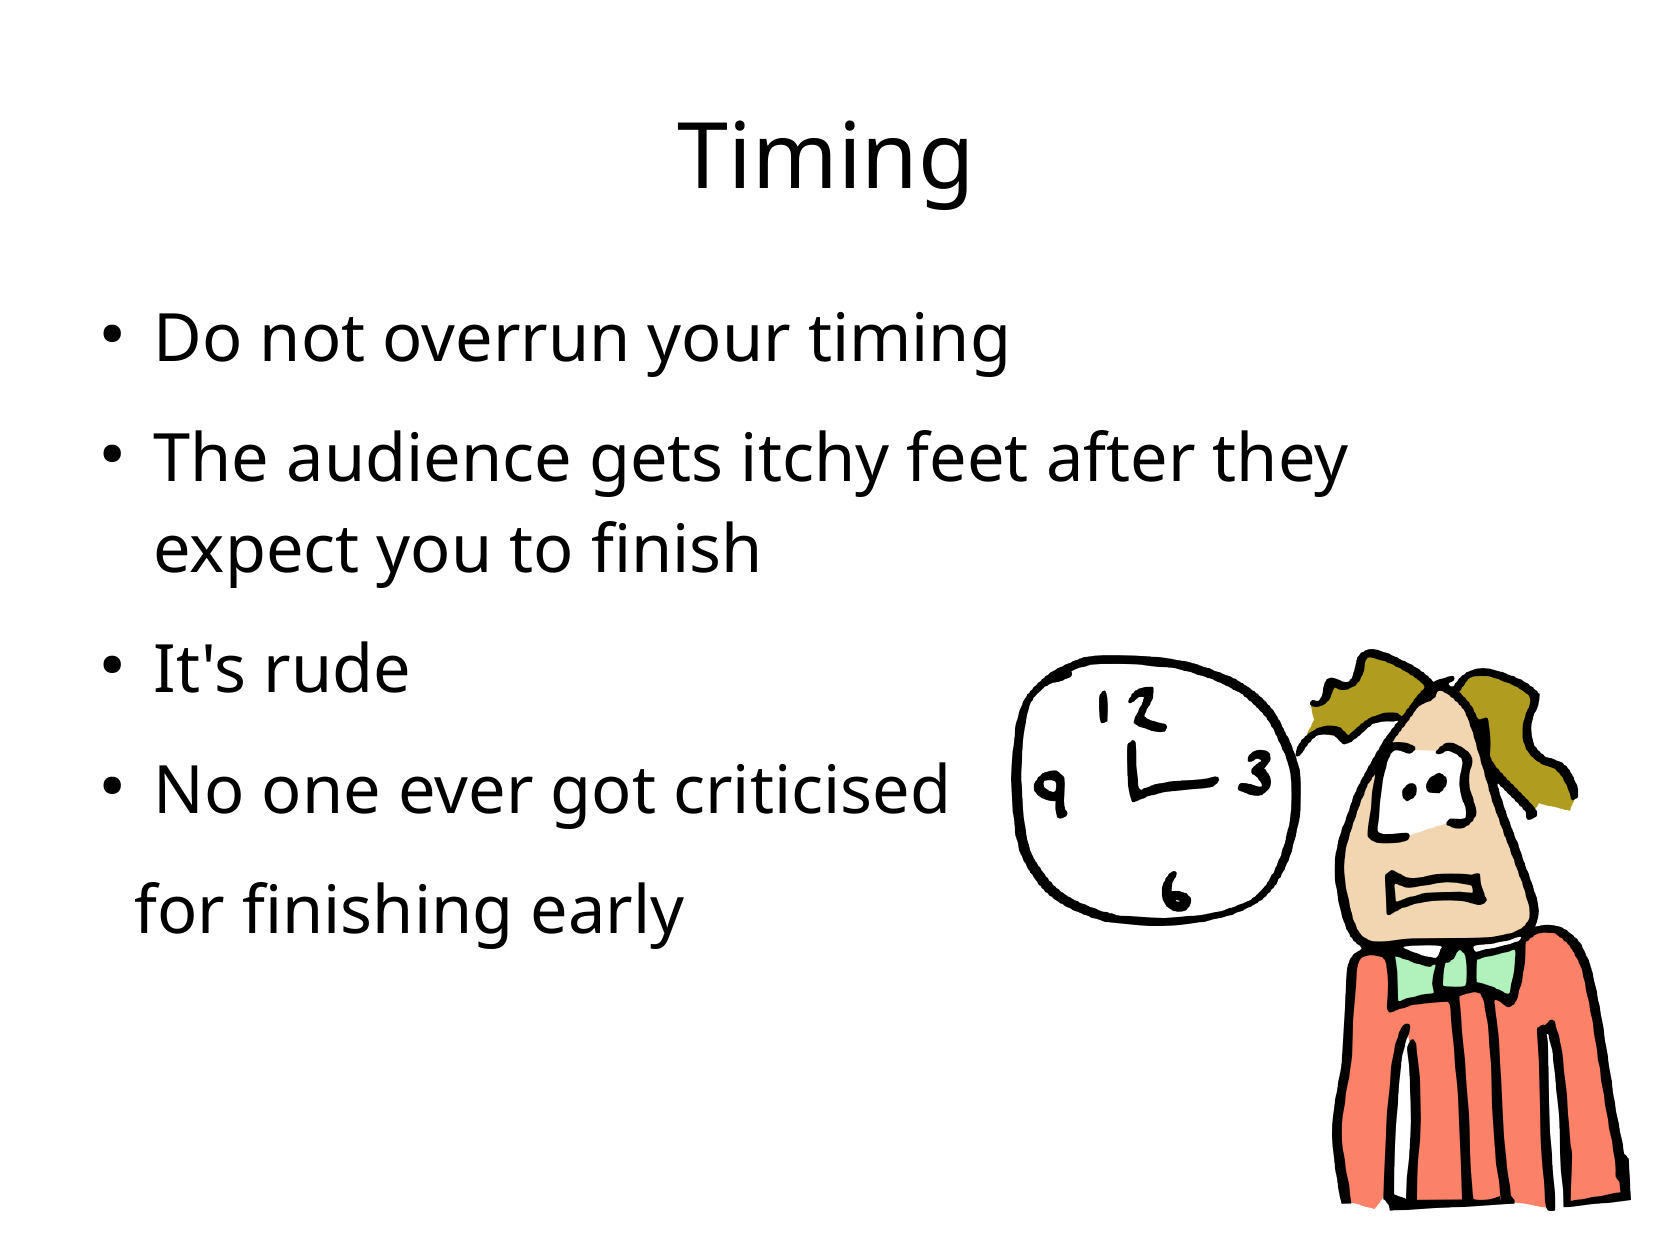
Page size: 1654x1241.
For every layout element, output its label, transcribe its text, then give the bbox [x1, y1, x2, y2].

picture [1011, 649, 1631, 1211]
title Timing [82, 56, 1571, 250]
list Do not overrun your timing The audience gets itchy feet after they expect you to finish It's rude No one ever got criticised for finishing early [82, 290, 1571, 1109]
